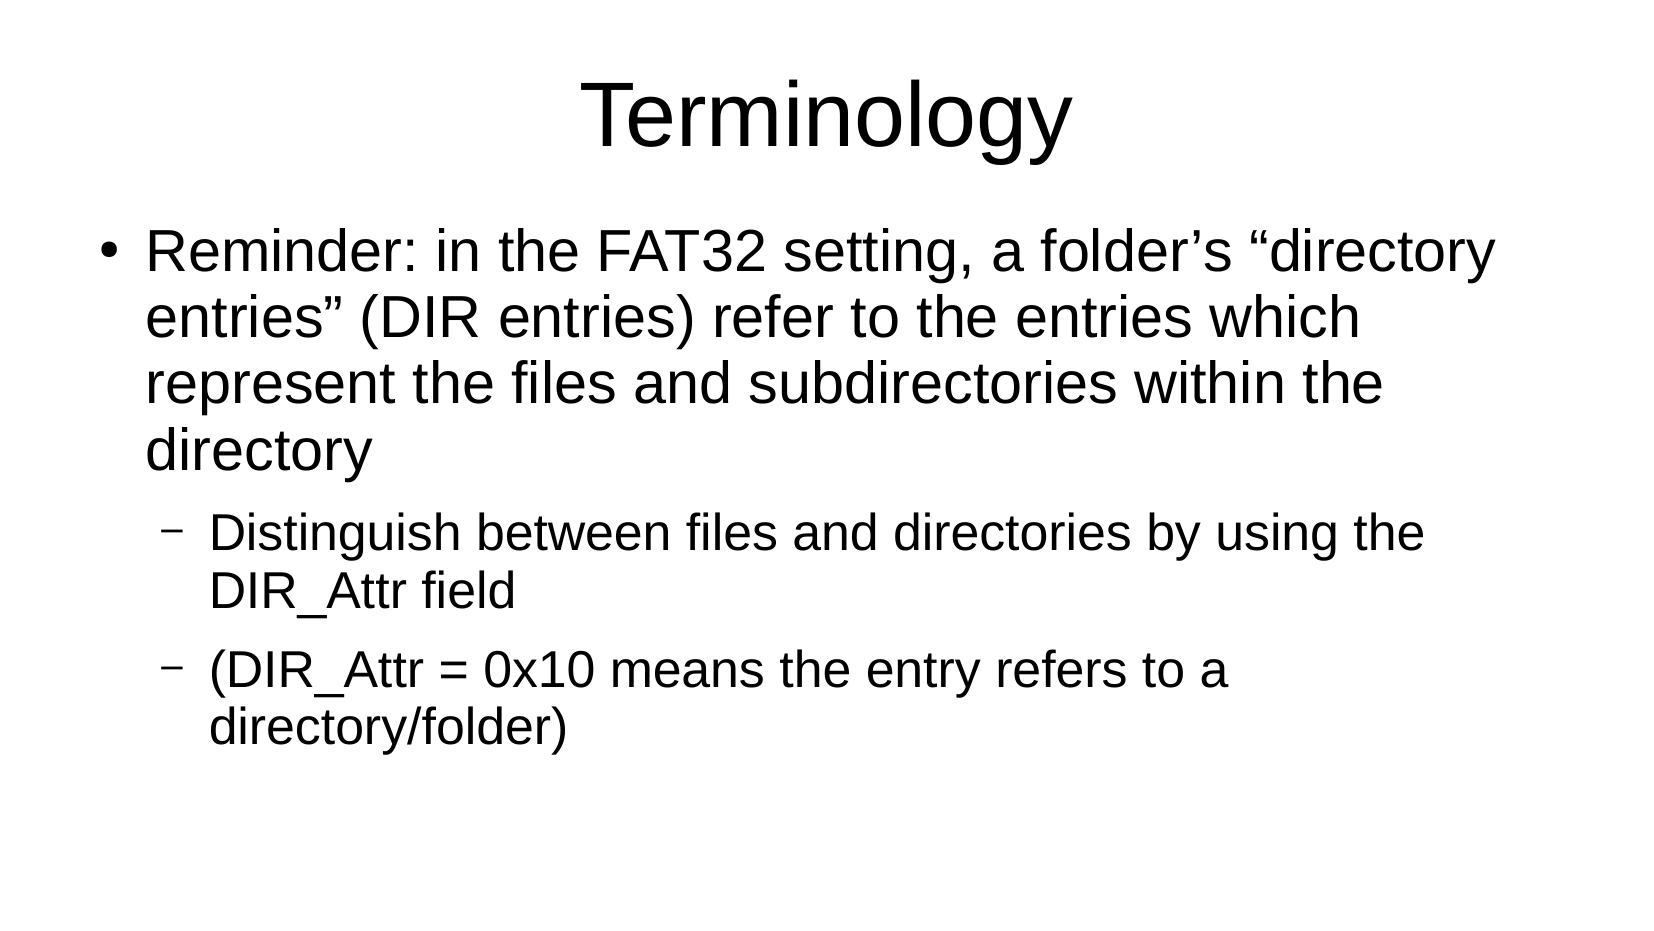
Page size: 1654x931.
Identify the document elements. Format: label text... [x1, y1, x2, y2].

title Terminology [82, 37, 1571, 193]
list Reminder: in the FAT32 setting, a folder’s “directory entries” (DIR entries) refer to the entries which represent the files and subdirectories within the directory Distinguish between files and directories by using the DIR_Attr field (DIR_Attr = 0x10 means the entry refers to a directory/folder) [82, 217, 1571, 758]
